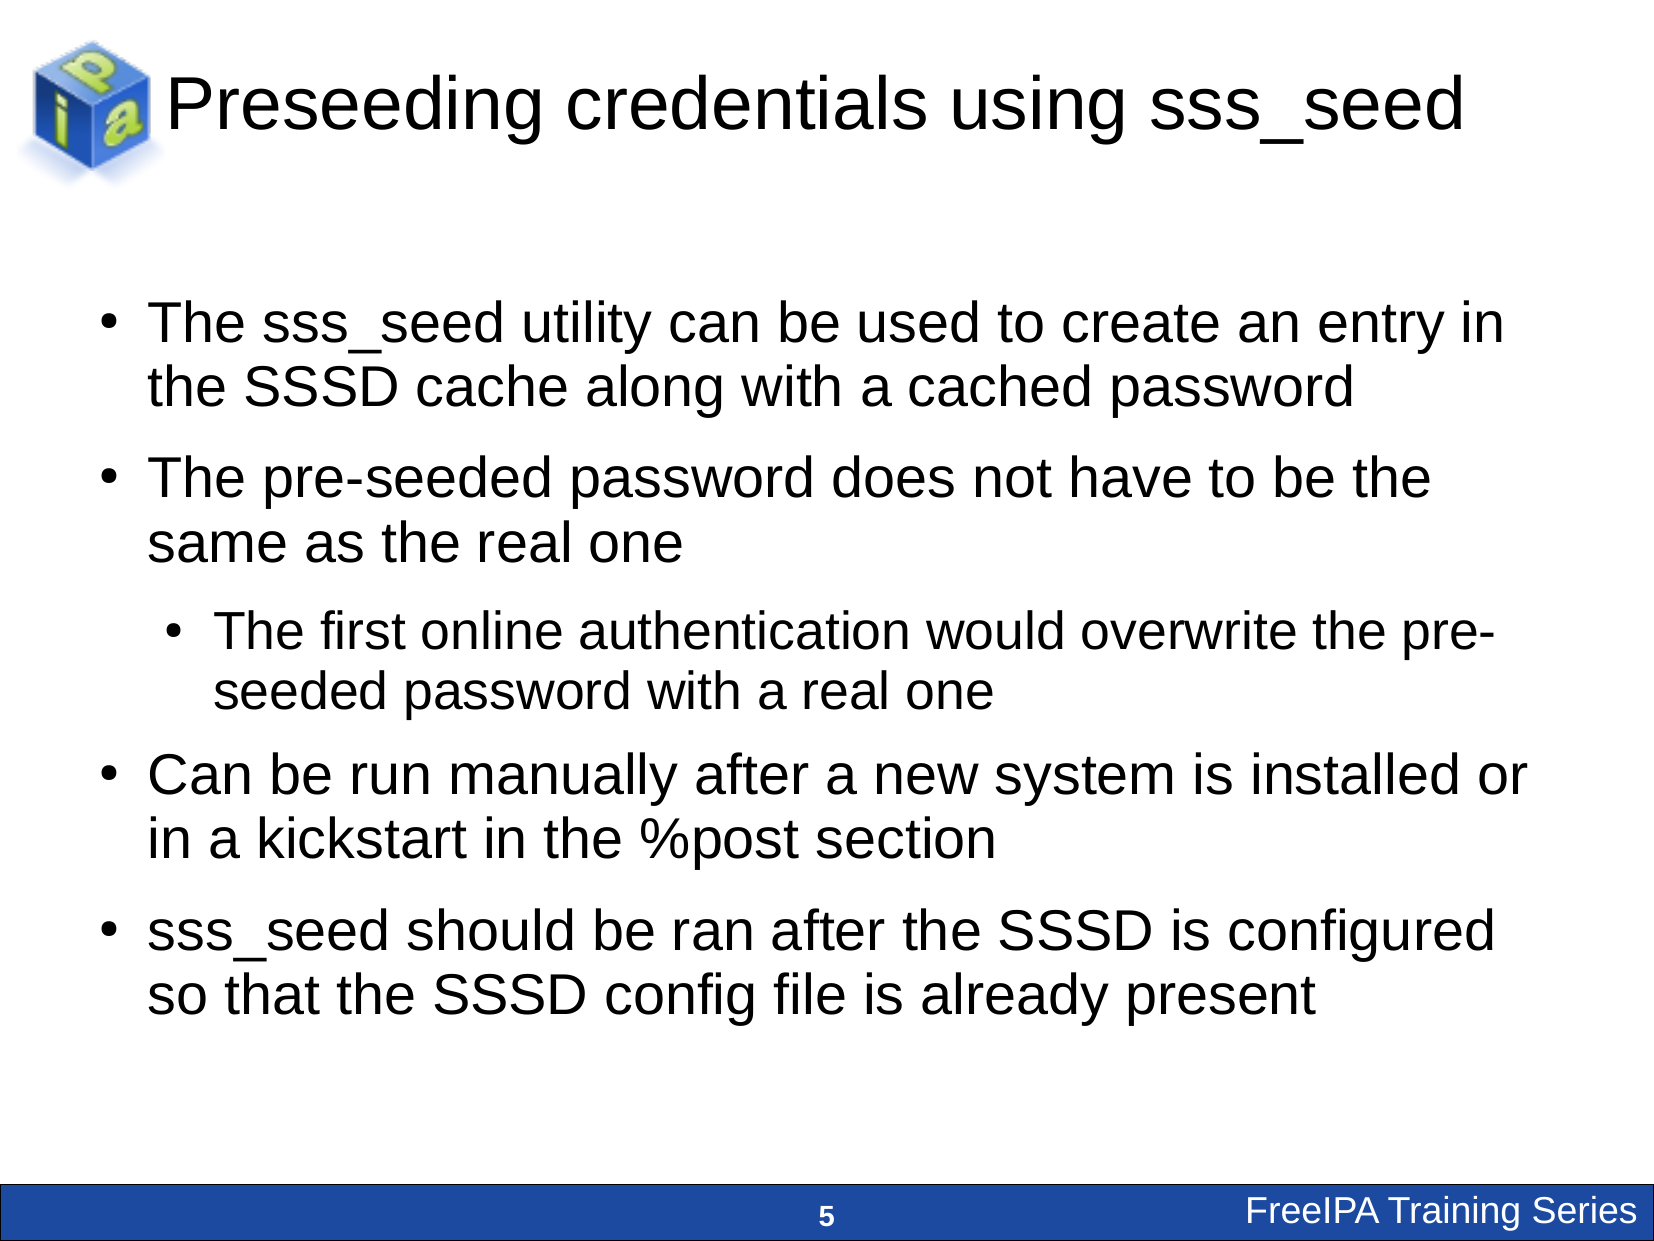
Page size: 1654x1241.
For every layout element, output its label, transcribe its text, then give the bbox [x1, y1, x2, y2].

list The sss_seed utility can be used to create an entry in the SSSD cache along with a cached password The pre-seeded password does not have to be the same as the real one The first online authentication would overwrite the pre-seeded password with a real one Can be run manually after a new system is installed or in a kickstart in the %post section sss_seed should be ran after the SSSD is configured so that the SSSD config file is already present [82, 290, 1571, 1033]
title Preseeding credentials using sss_seed [165, 0, 1654, 208]
picture [17, 34, 165, 193]
